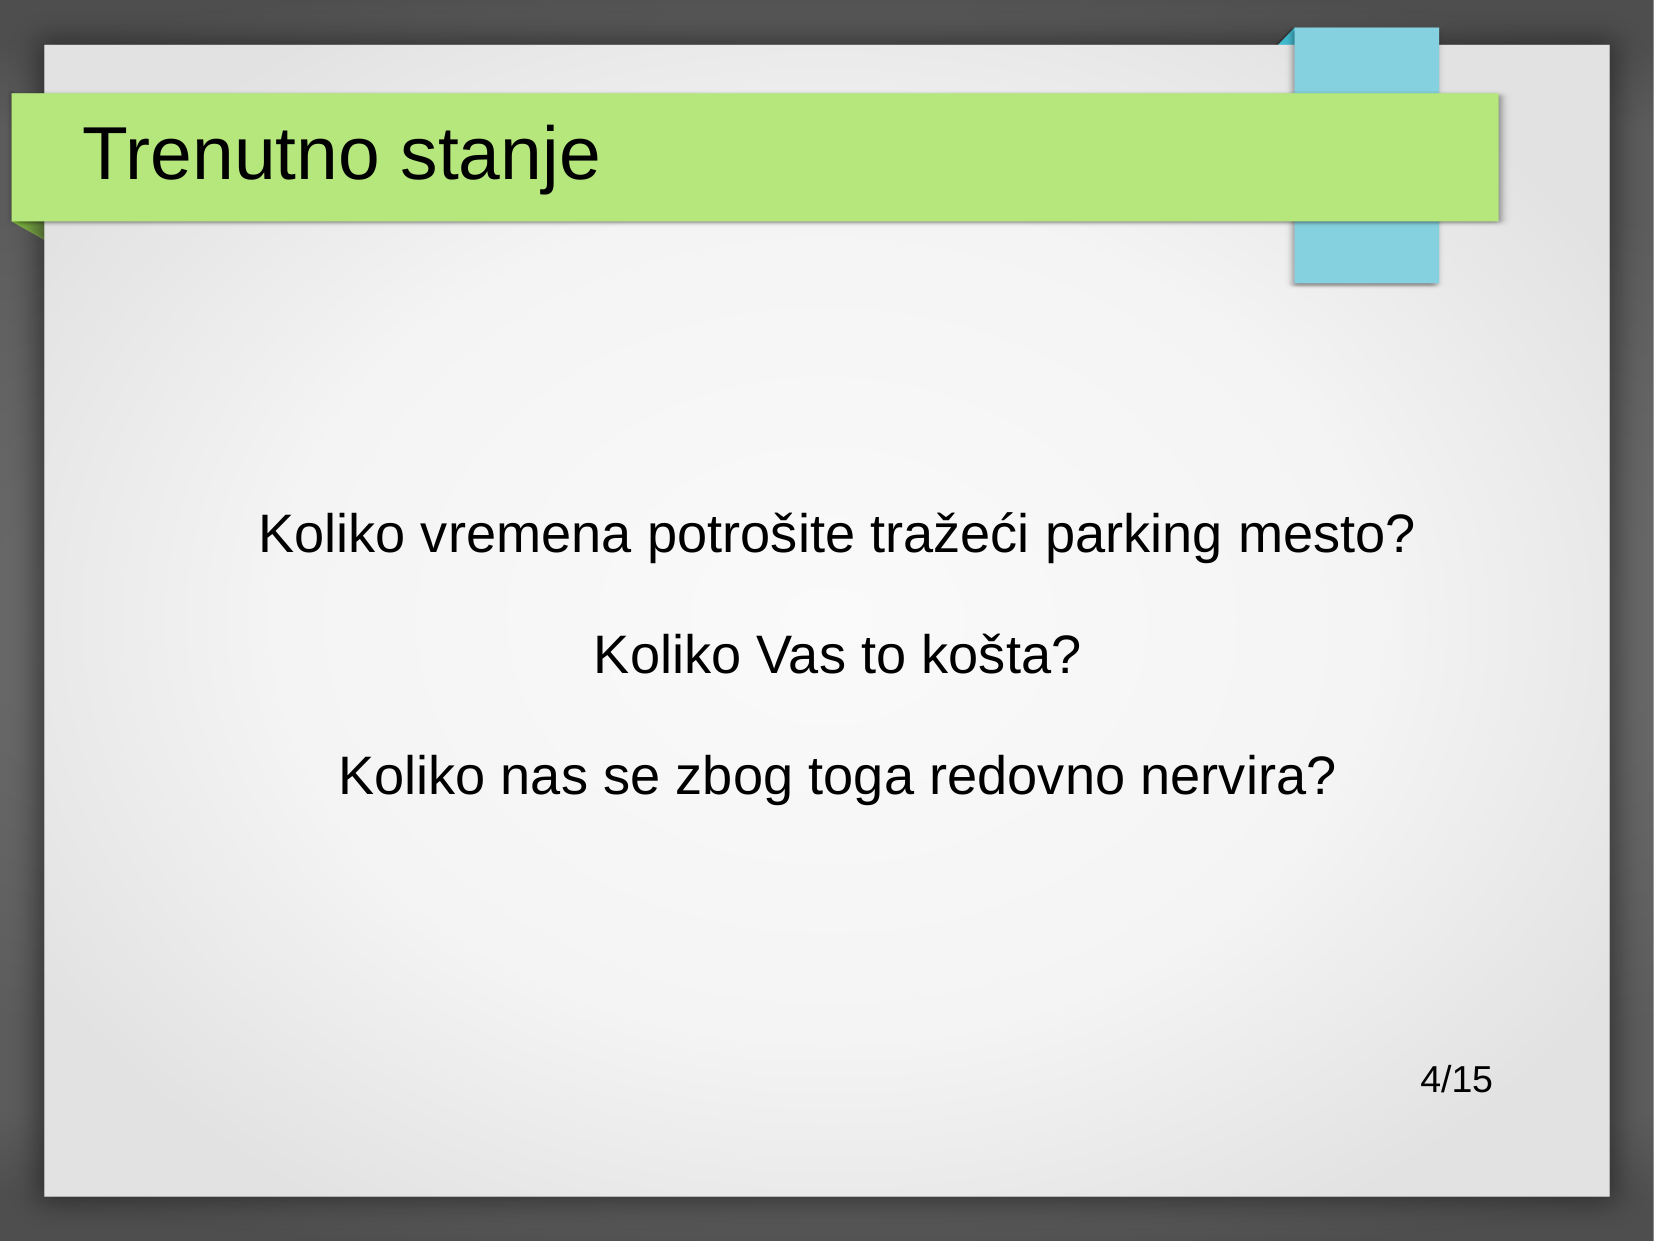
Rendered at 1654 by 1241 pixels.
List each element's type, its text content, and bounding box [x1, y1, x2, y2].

subtitle Koliko vremena potrošite tražeći parking mesto? Koliko Vas to košta? Koliko nas se zbog toga redovno nervira? [76, 295, 1565, 1015]
title Trenutno stanje [82, 94, 1264, 213]
text_box 4/15 [1405, 1051, 1534, 1132]
picture [0, 0, 1654, 1241]
